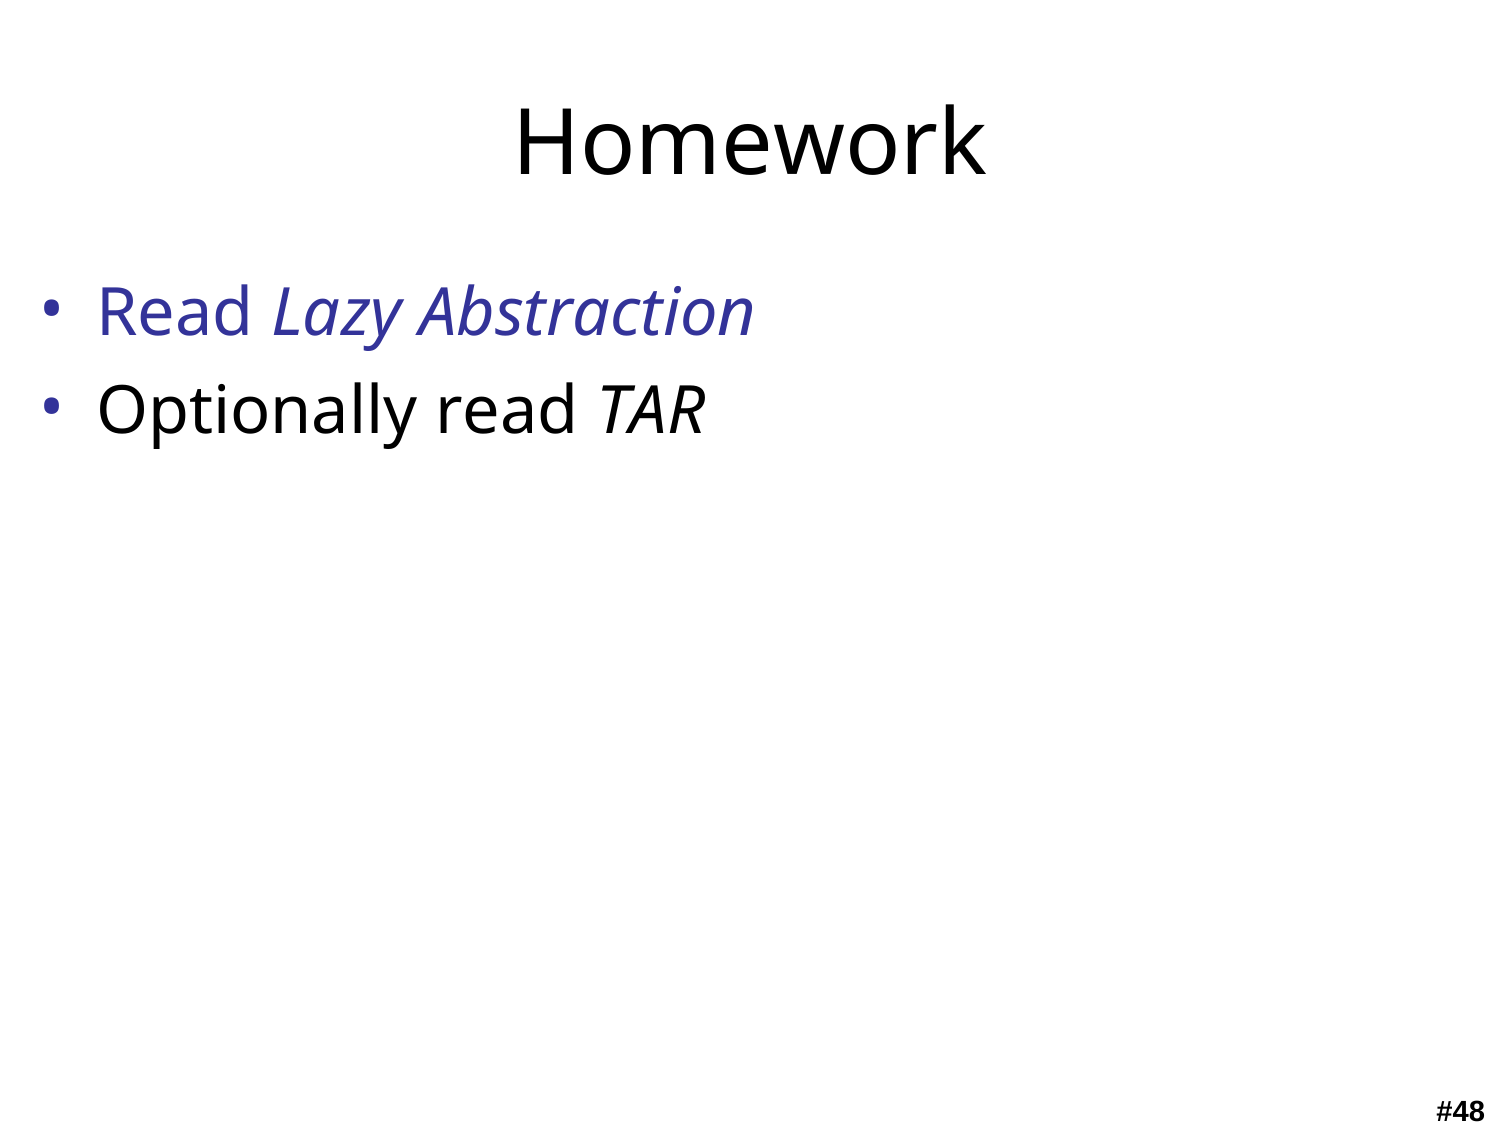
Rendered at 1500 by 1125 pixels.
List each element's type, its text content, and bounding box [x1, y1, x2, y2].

title Homework [24, 45, 1476, 233]
list Read Lazy Abstraction Optionally read TAR [24, 262, 1476, 1101]
